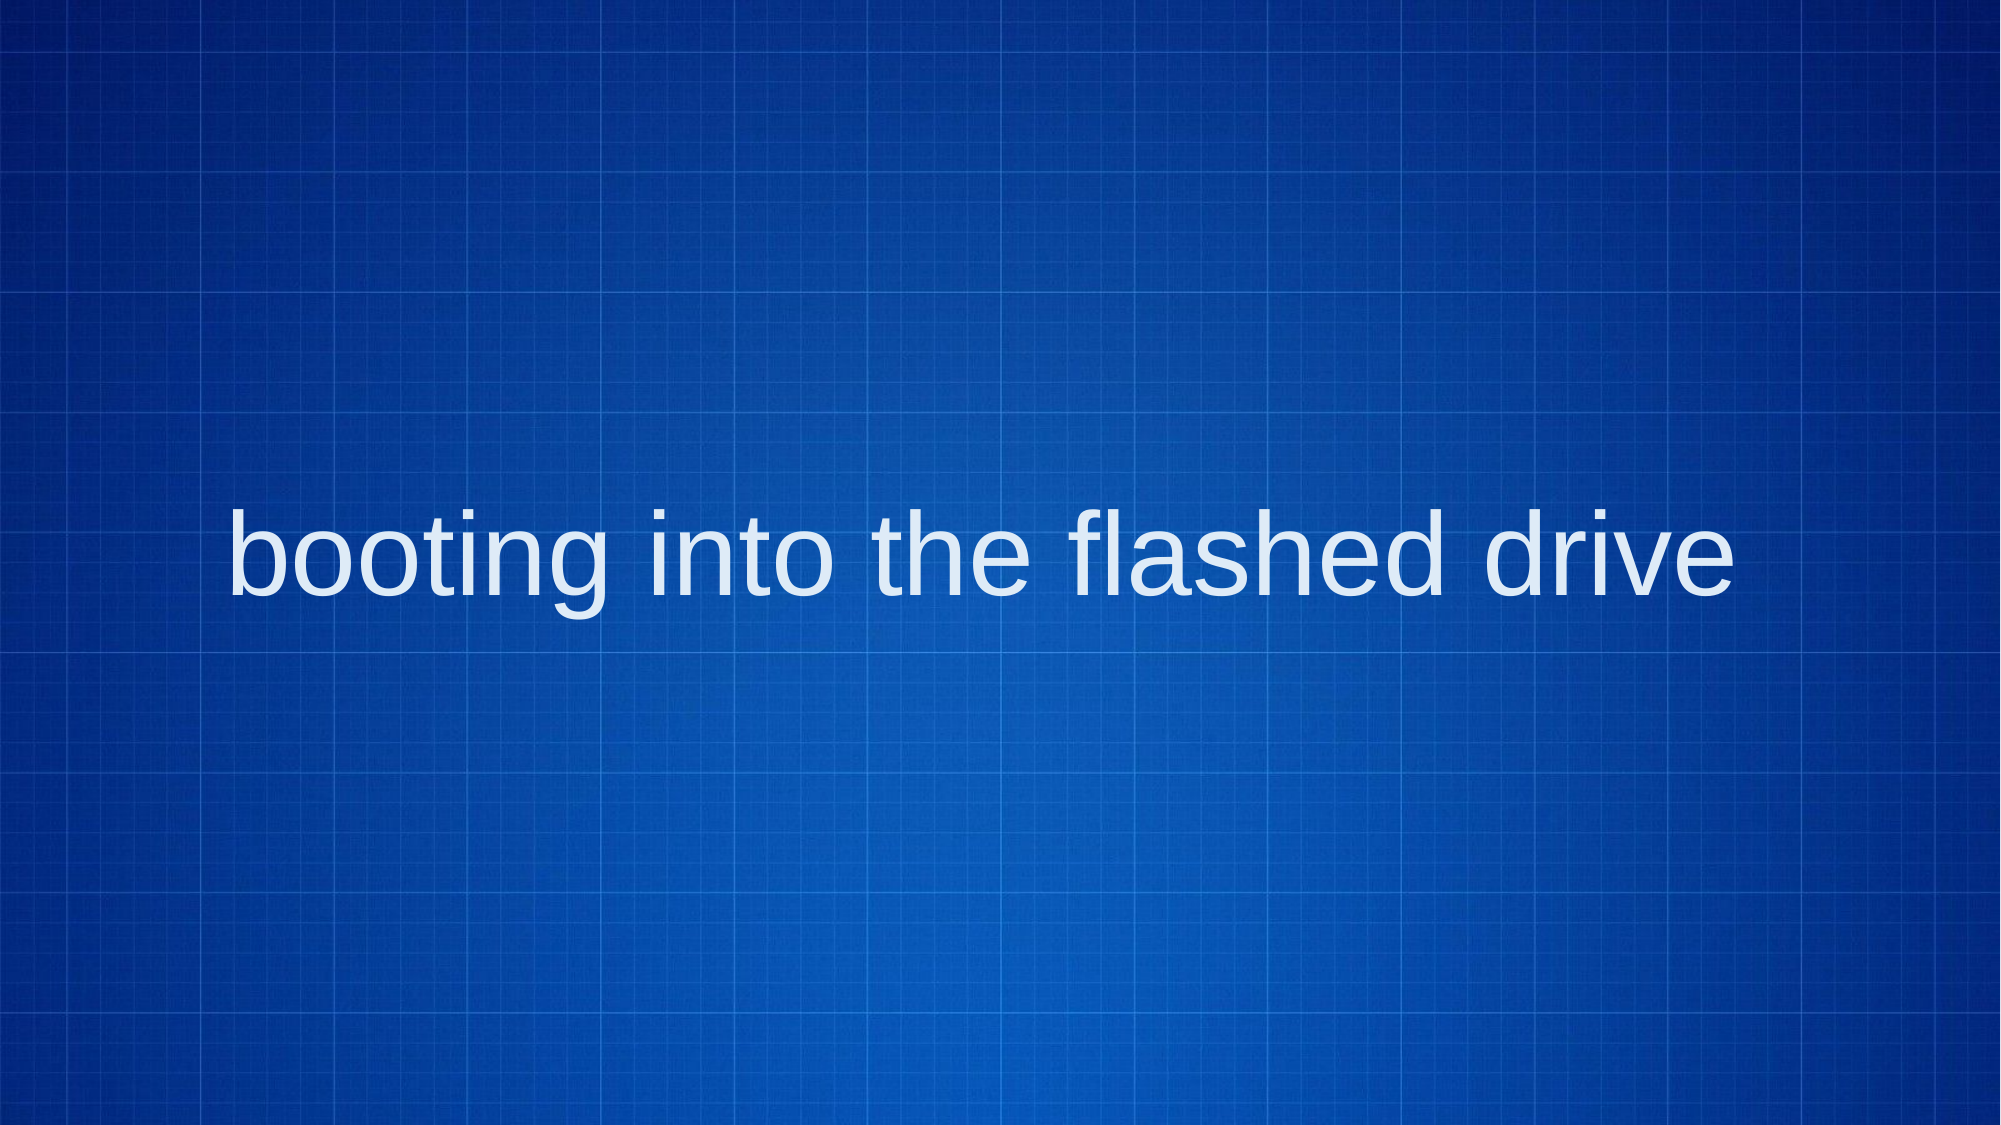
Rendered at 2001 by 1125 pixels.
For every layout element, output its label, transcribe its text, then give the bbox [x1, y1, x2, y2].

title booting into the flashed drive [137, 448, 1863, 666]
picture [0, 0, 2001, 1125]
